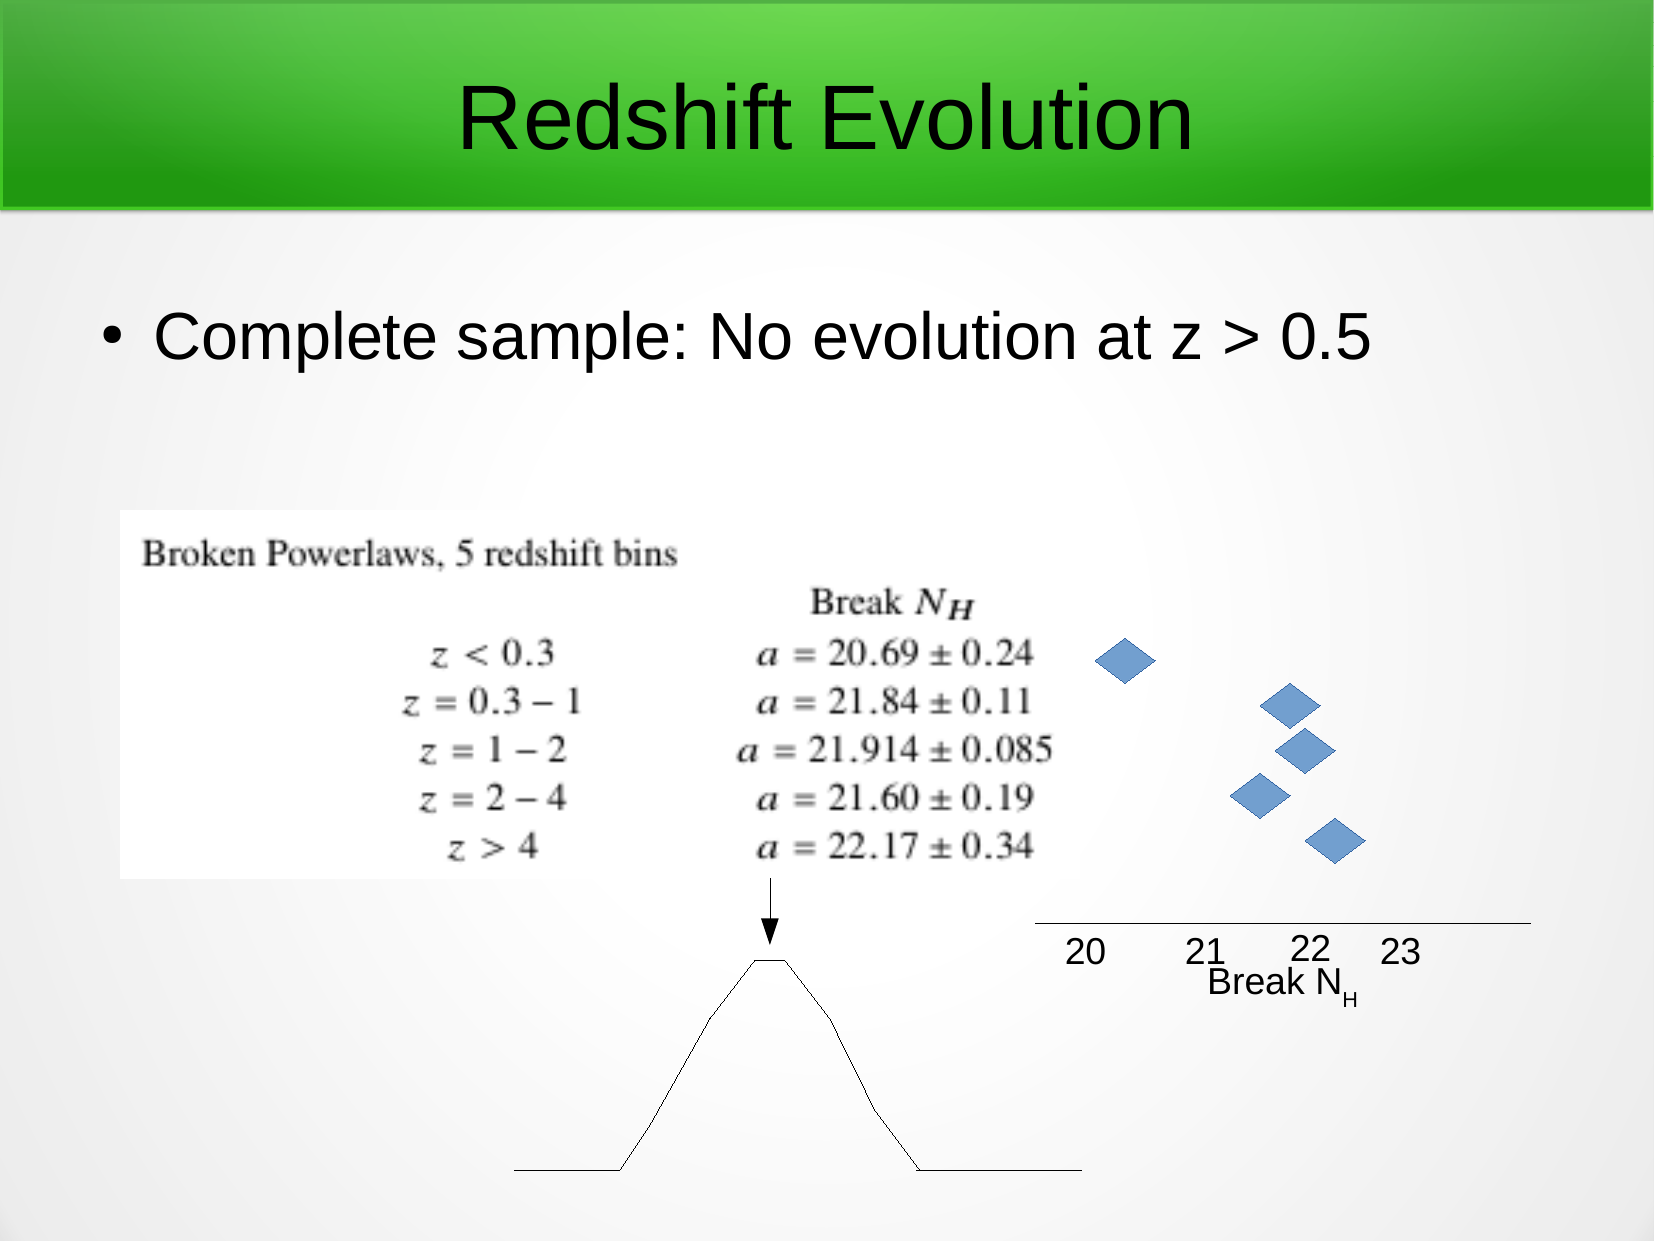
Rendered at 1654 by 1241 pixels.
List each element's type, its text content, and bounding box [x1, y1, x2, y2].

text_box 23 [1365, 923, 1486, 980]
text_box [1275, 728, 1336, 774]
text_box [1305, 818, 1366, 864]
text_box [1260, 683, 1321, 729]
text_box 22 [1275, 920, 1396, 978]
text_box 21 [1170, 923, 1291, 980]
text_box [1230, 773, 1291, 819]
list Complete sample: No evolution at z > 0.5 [82, 299, 1571, 1019]
picture [120, 510, 1080, 879]
text_box 20 [1050, 923, 1170, 980]
title Redshift Evolution [82, 47, 1571, 189]
text_box [1095, 638, 1156, 684]
